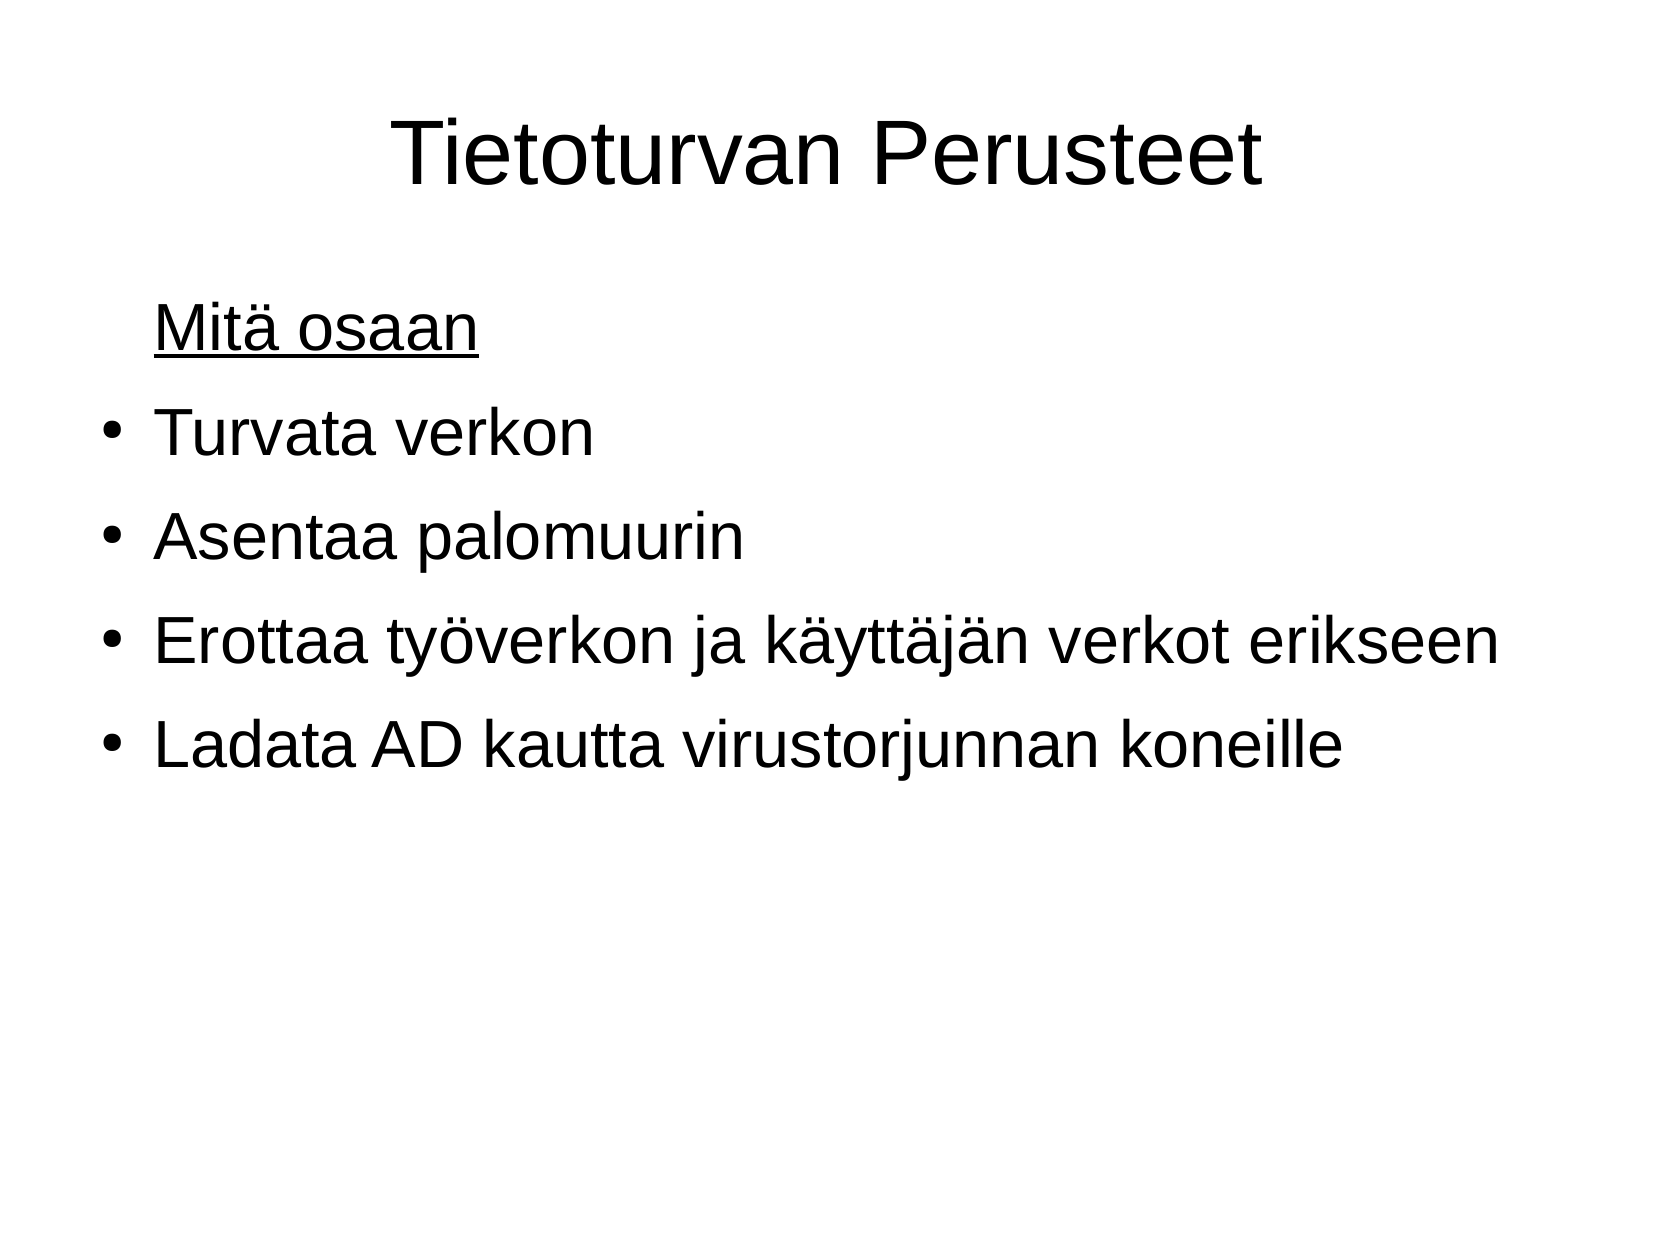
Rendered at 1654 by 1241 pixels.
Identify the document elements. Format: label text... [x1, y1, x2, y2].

title Tietoturvan Perusteet [82, 49, 1571, 257]
list Mitä osaan Turvata verkon Asentaa palomuurin Erottaa työverkon ja käyttäjän verkot erikseen Ladata AD kautta virustorjunnan koneille [82, 290, 1571, 1109]
